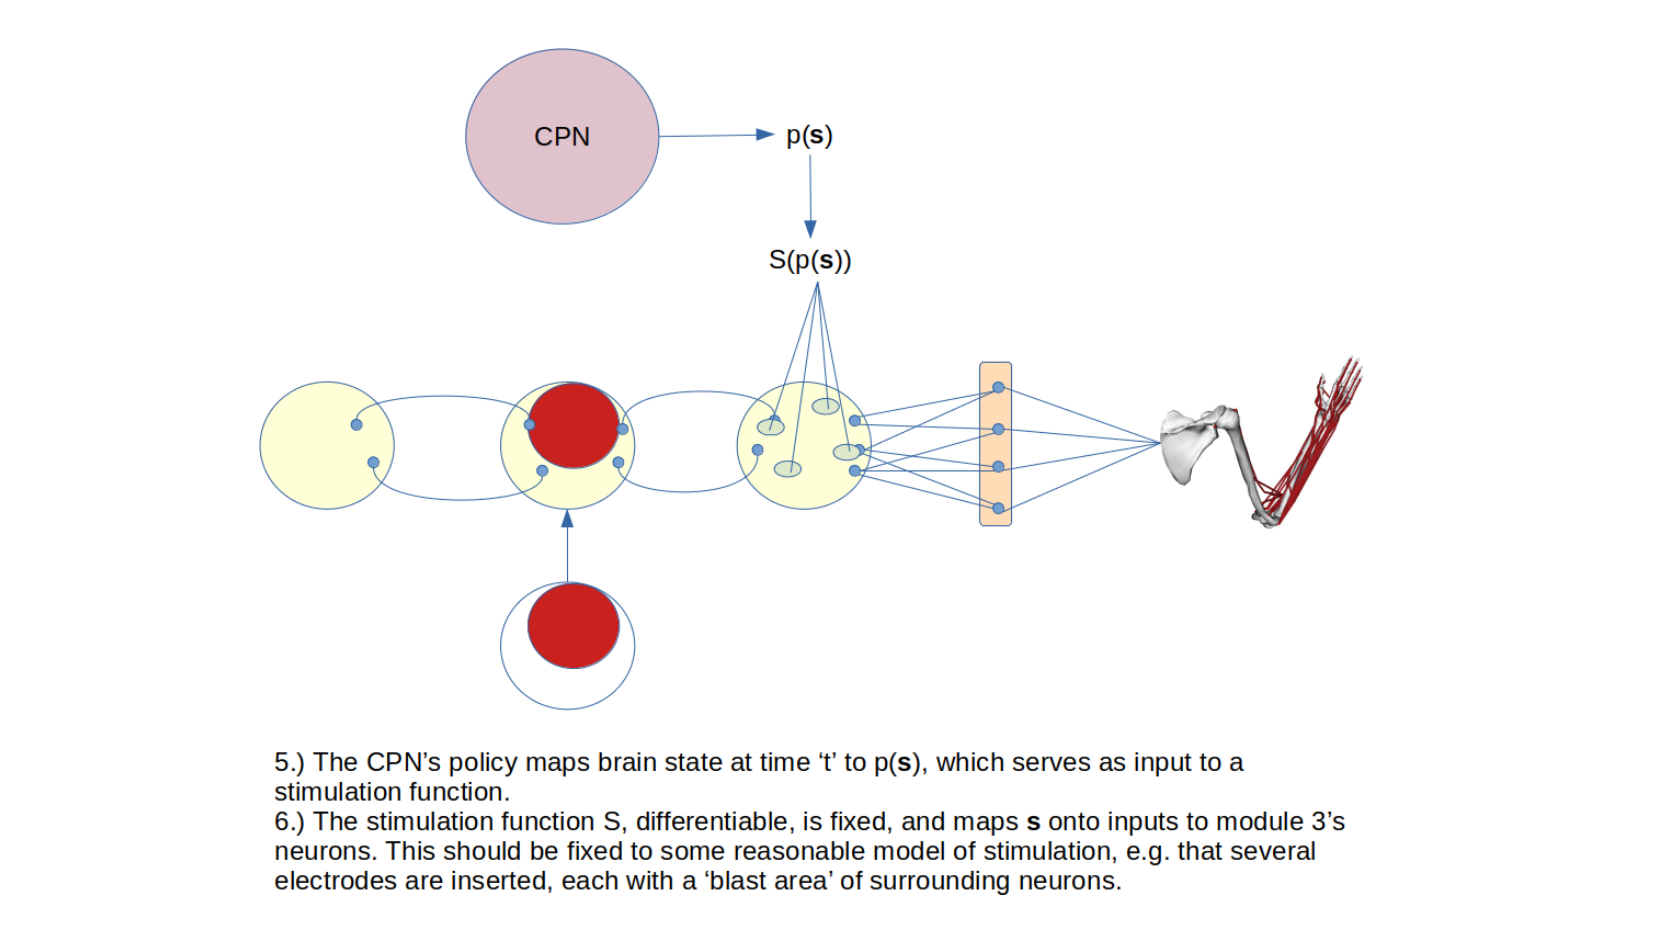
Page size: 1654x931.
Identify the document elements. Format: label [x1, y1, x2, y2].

picture [259, 48, 1364, 895]
